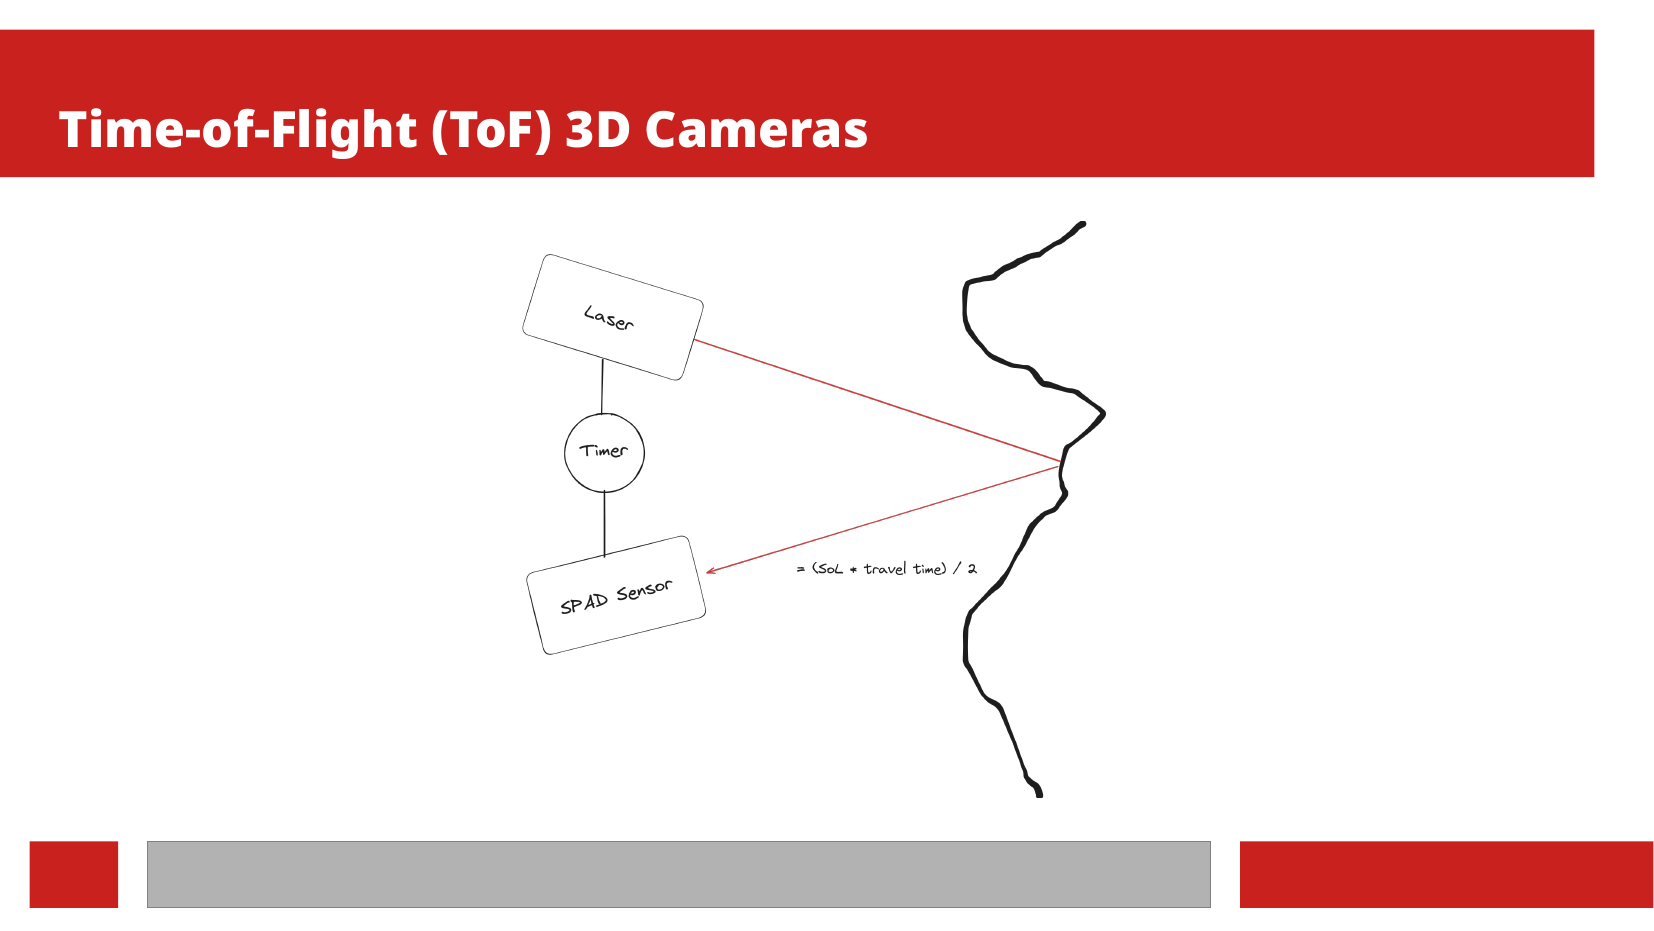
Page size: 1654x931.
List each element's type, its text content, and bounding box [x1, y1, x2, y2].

title Time-of-Flight (ToF) 3D Cameras [59, 44, 1595, 163]
picture [518, 221, 1106, 798]
